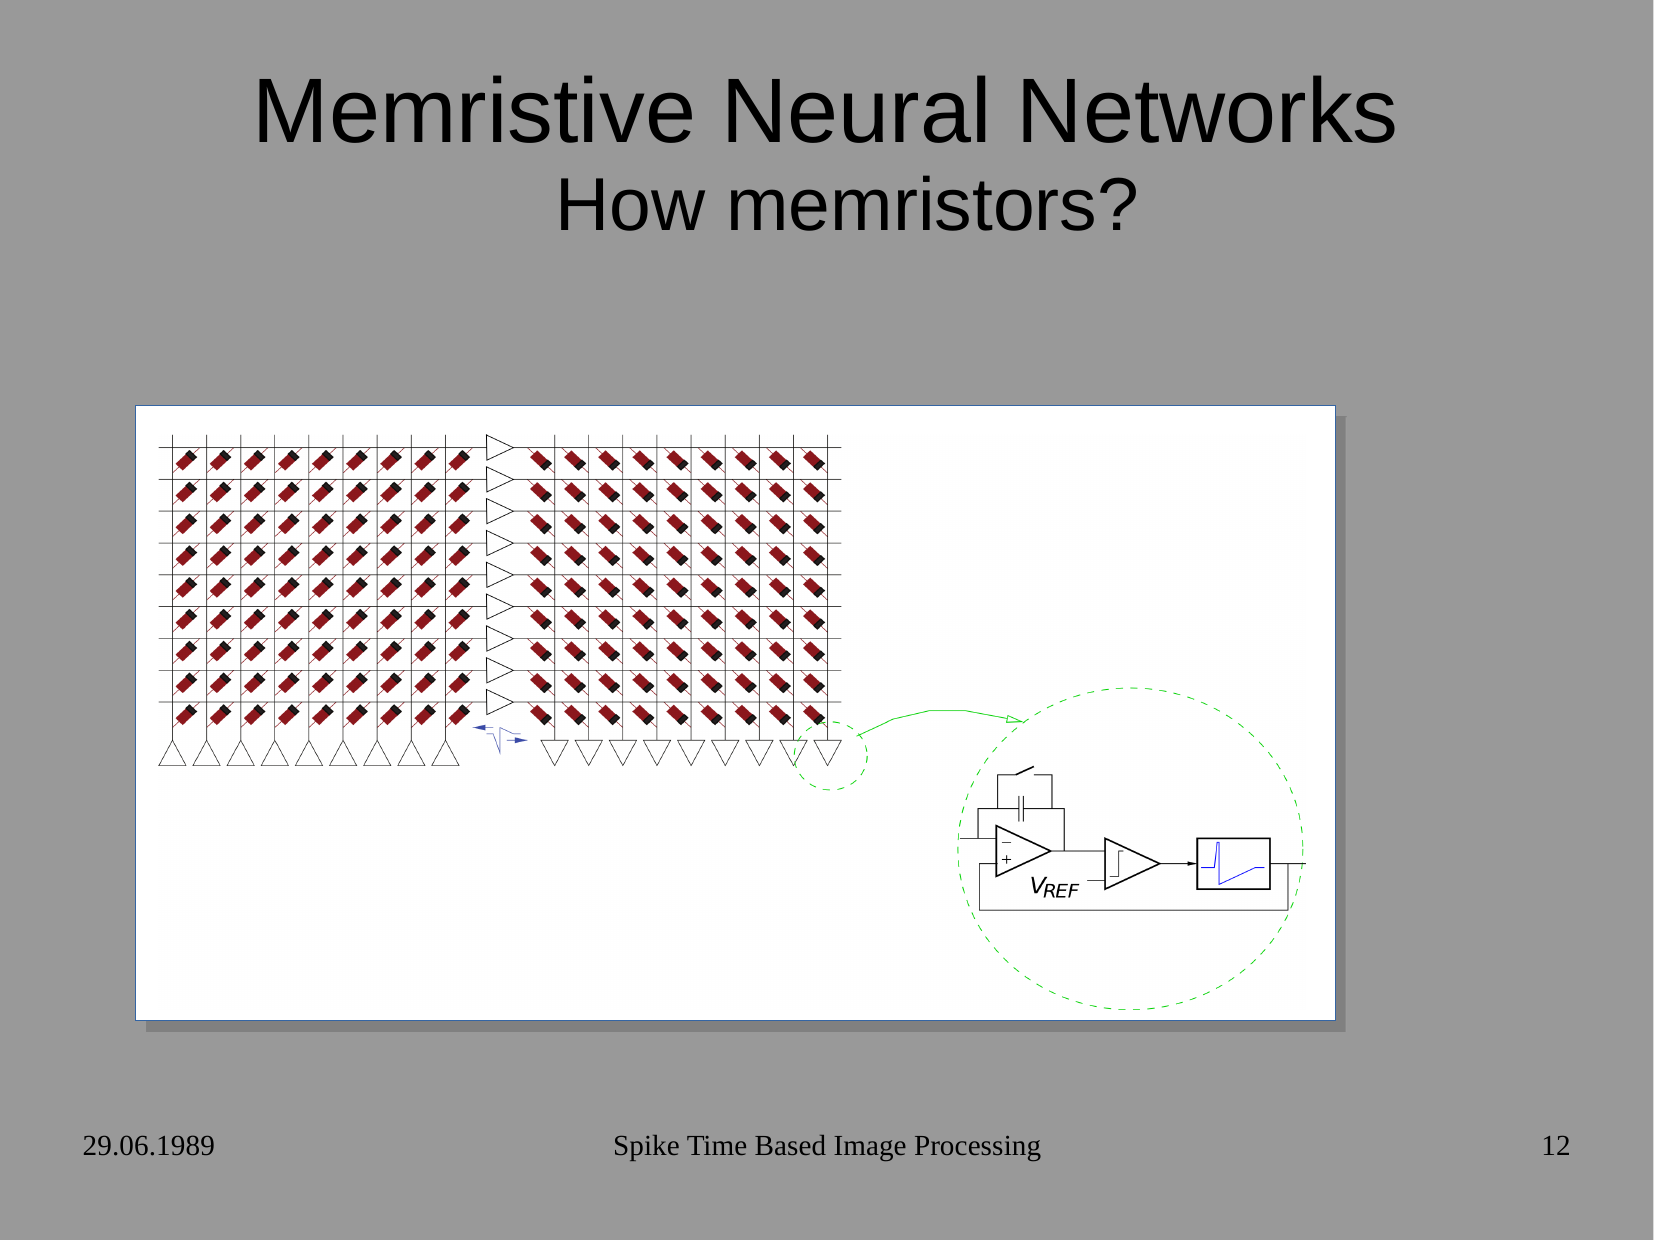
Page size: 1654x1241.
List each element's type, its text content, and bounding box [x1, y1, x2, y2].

picture [158, 434, 1306, 1010]
title Memristive Neural Networks How memristors? [82, 49, 1571, 257]
text_box [135, 405, 1336, 1021]
